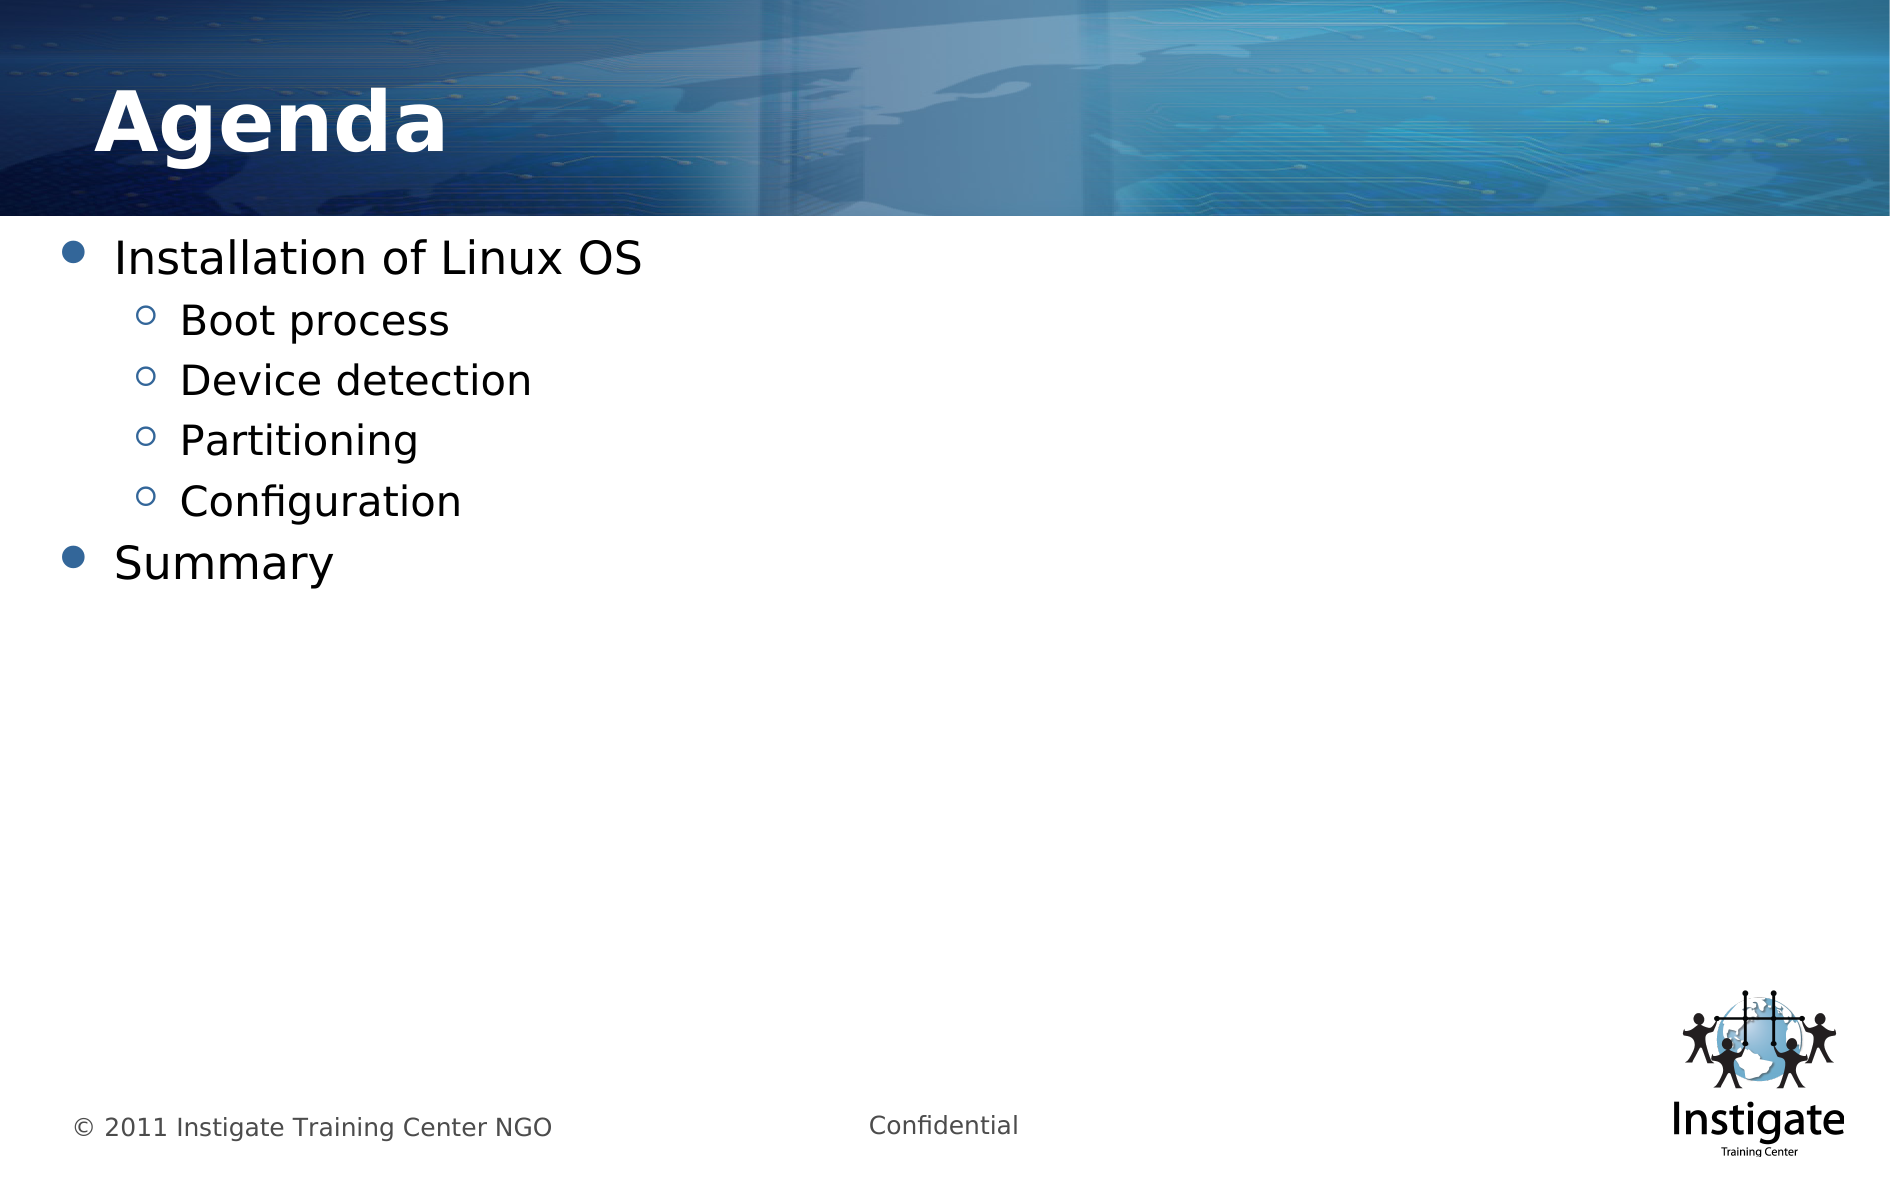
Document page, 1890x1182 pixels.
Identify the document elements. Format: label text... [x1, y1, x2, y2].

title Agenda [94, 47, 1793, 217]
picture [1674, 990, 1844, 1157]
picture [0, 0, 1890, 216]
list Installation of Linux OS Boot process Device detection Partitioning Configuration Summary [59, 236, 1831, 1016]
